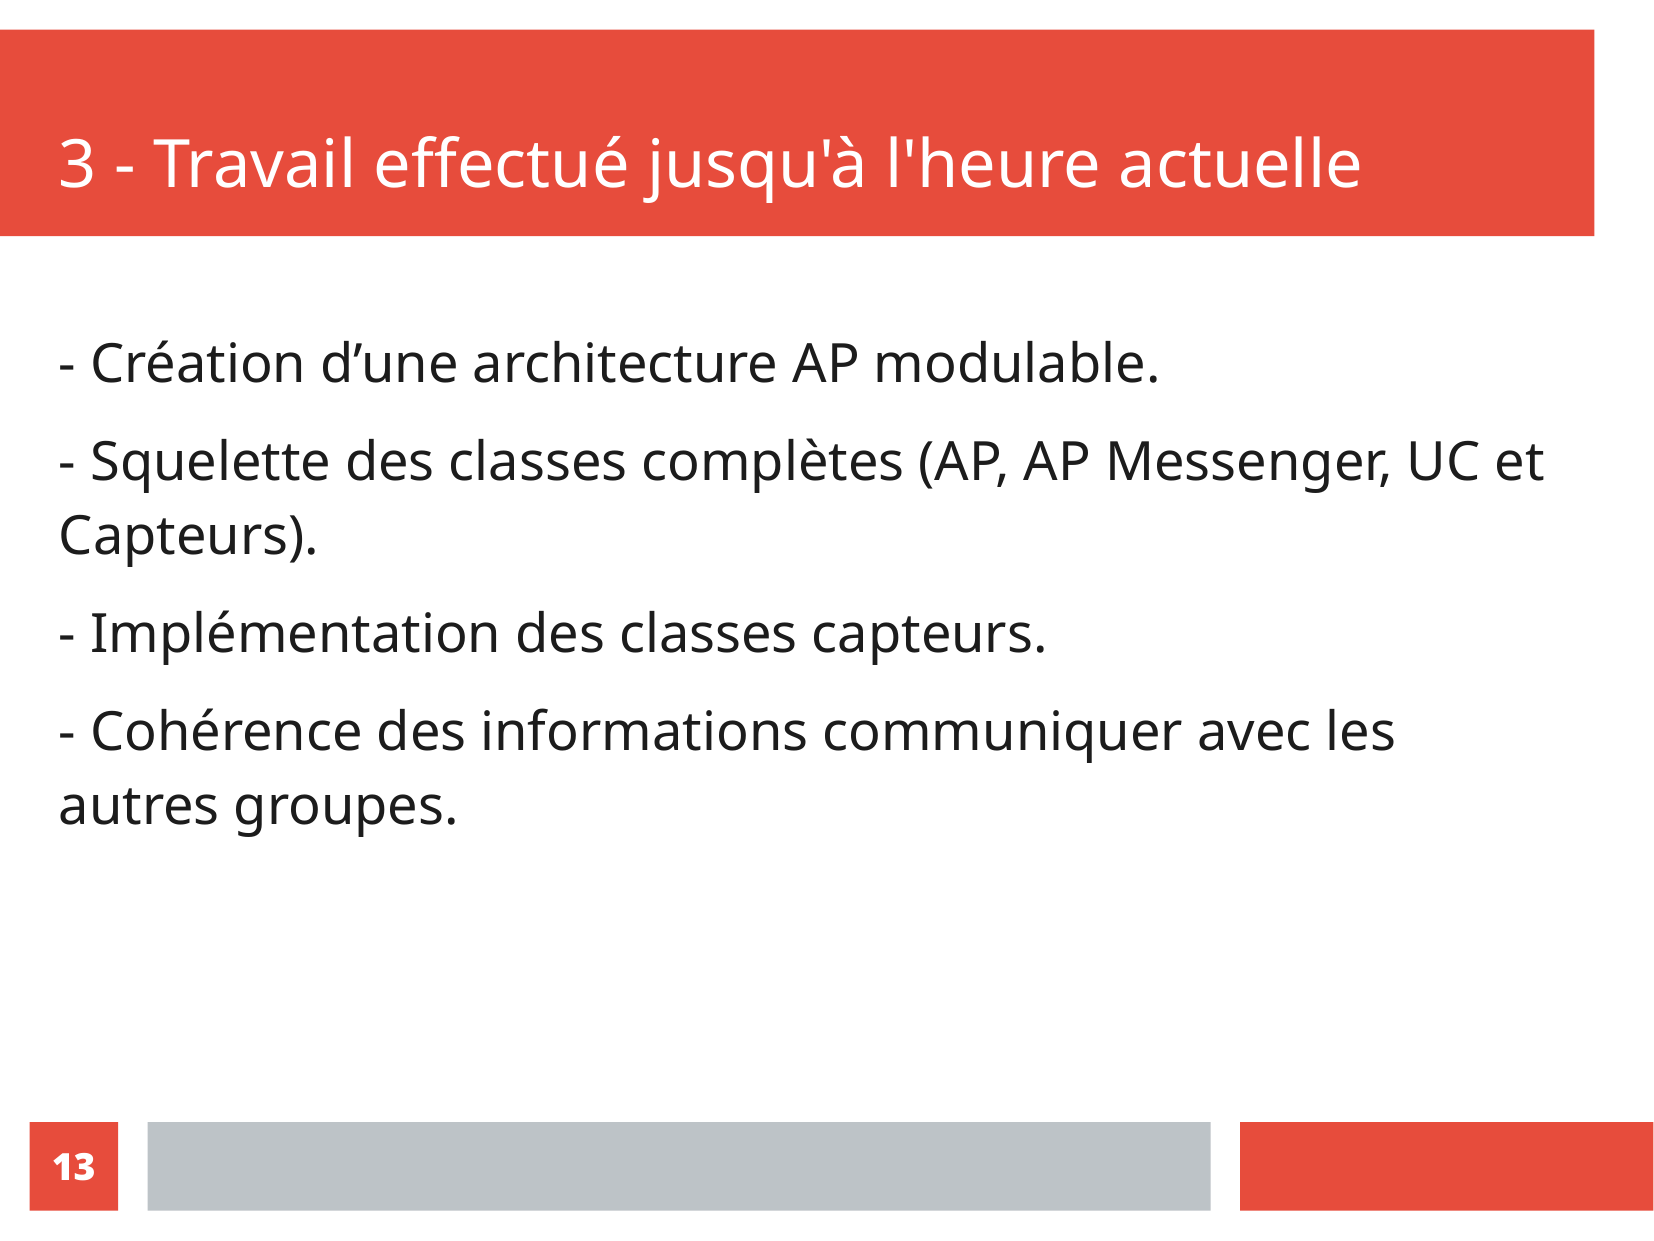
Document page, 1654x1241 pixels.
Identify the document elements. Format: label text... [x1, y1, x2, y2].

list - Création d’une architecture AP modulable. - Squelette des classes complètes (AP, AP Messenger, UC et Capteurs). - Implémentation des classes capteurs. - Cohérence des informations communiquer avec les autres groupes. [59, 324, 1565, 1093]
title 3 - Travail effectué jusqu'à l'heure actuelle [59, 59, 1595, 207]
